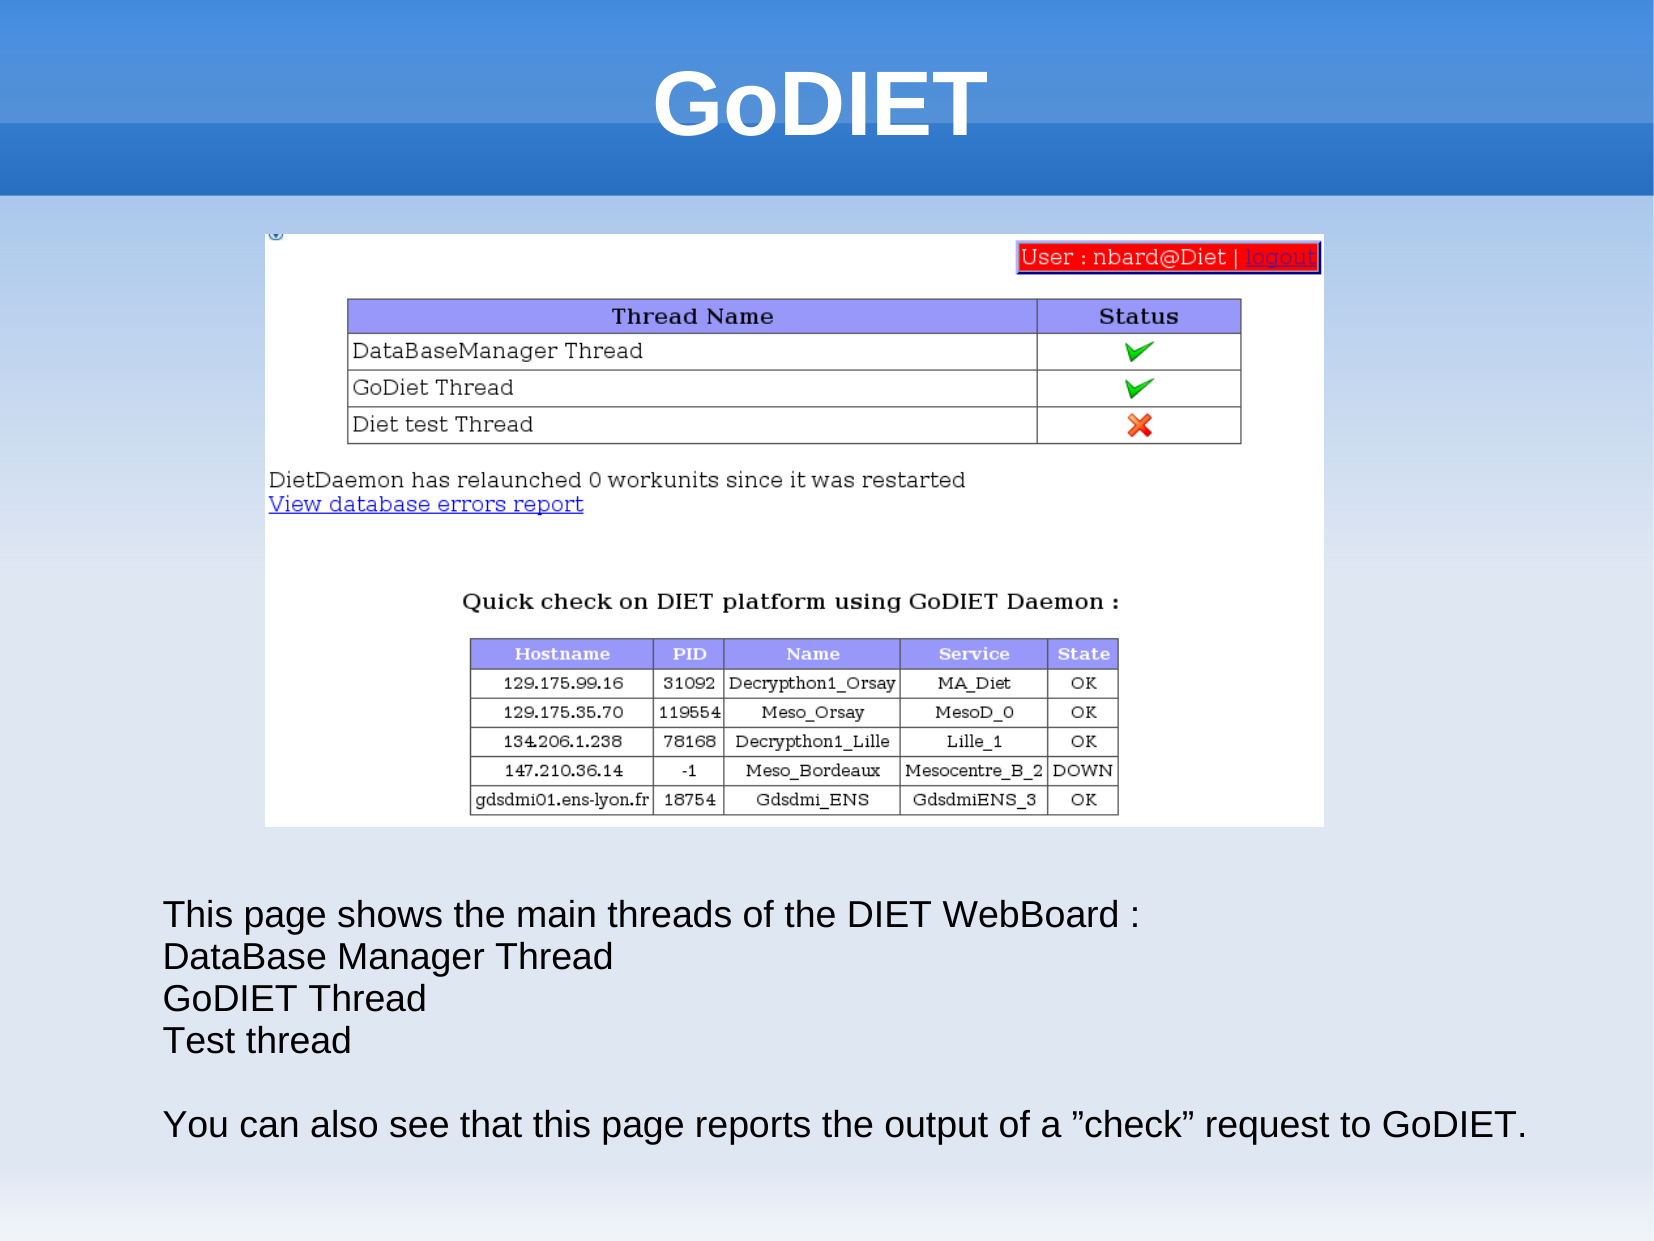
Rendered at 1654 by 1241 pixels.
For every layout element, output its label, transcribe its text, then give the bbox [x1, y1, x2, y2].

picture [0, 0, 1654, 1241]
text_box This page shows the main threads of the DIET WebBoard : DataBase Manager Thread GoDIET Thread Test thread You can also see that this page reports the output of a ”check” request to GoDIET. [147, 885, 1565, 1153]
title GoDIET [76, 0, 1565, 208]
